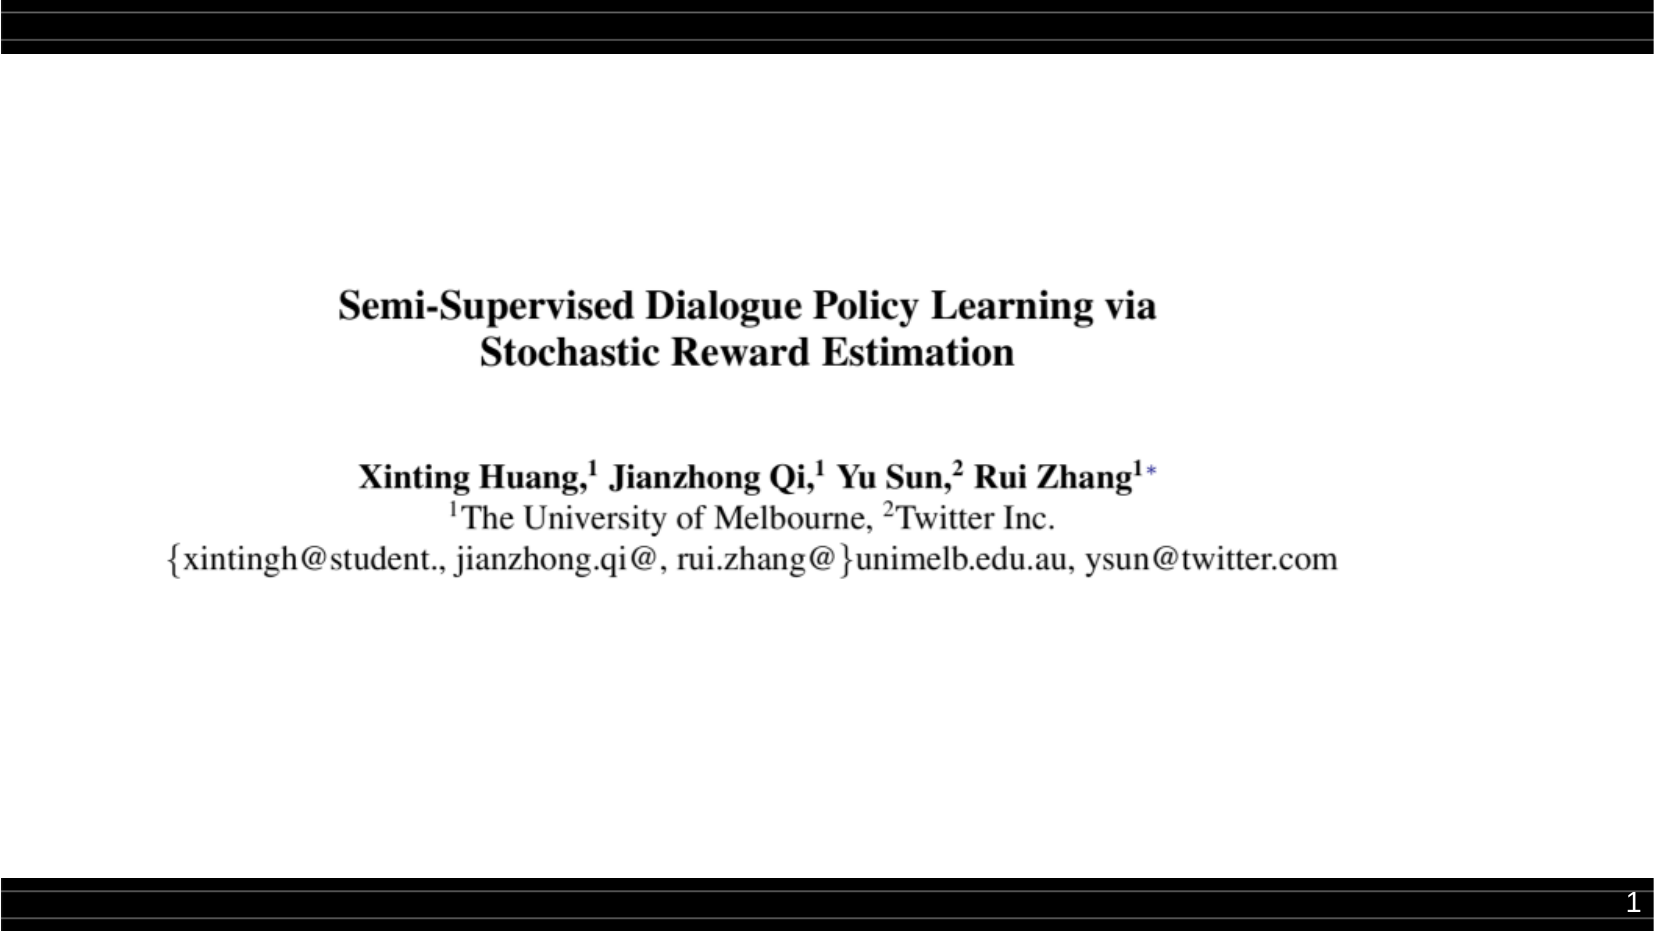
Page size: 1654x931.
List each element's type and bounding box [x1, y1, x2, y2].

picture [60, 239, 1460, 615]
picture [1, 0, 1654, 54]
picture [1, 878, 1654, 931]
